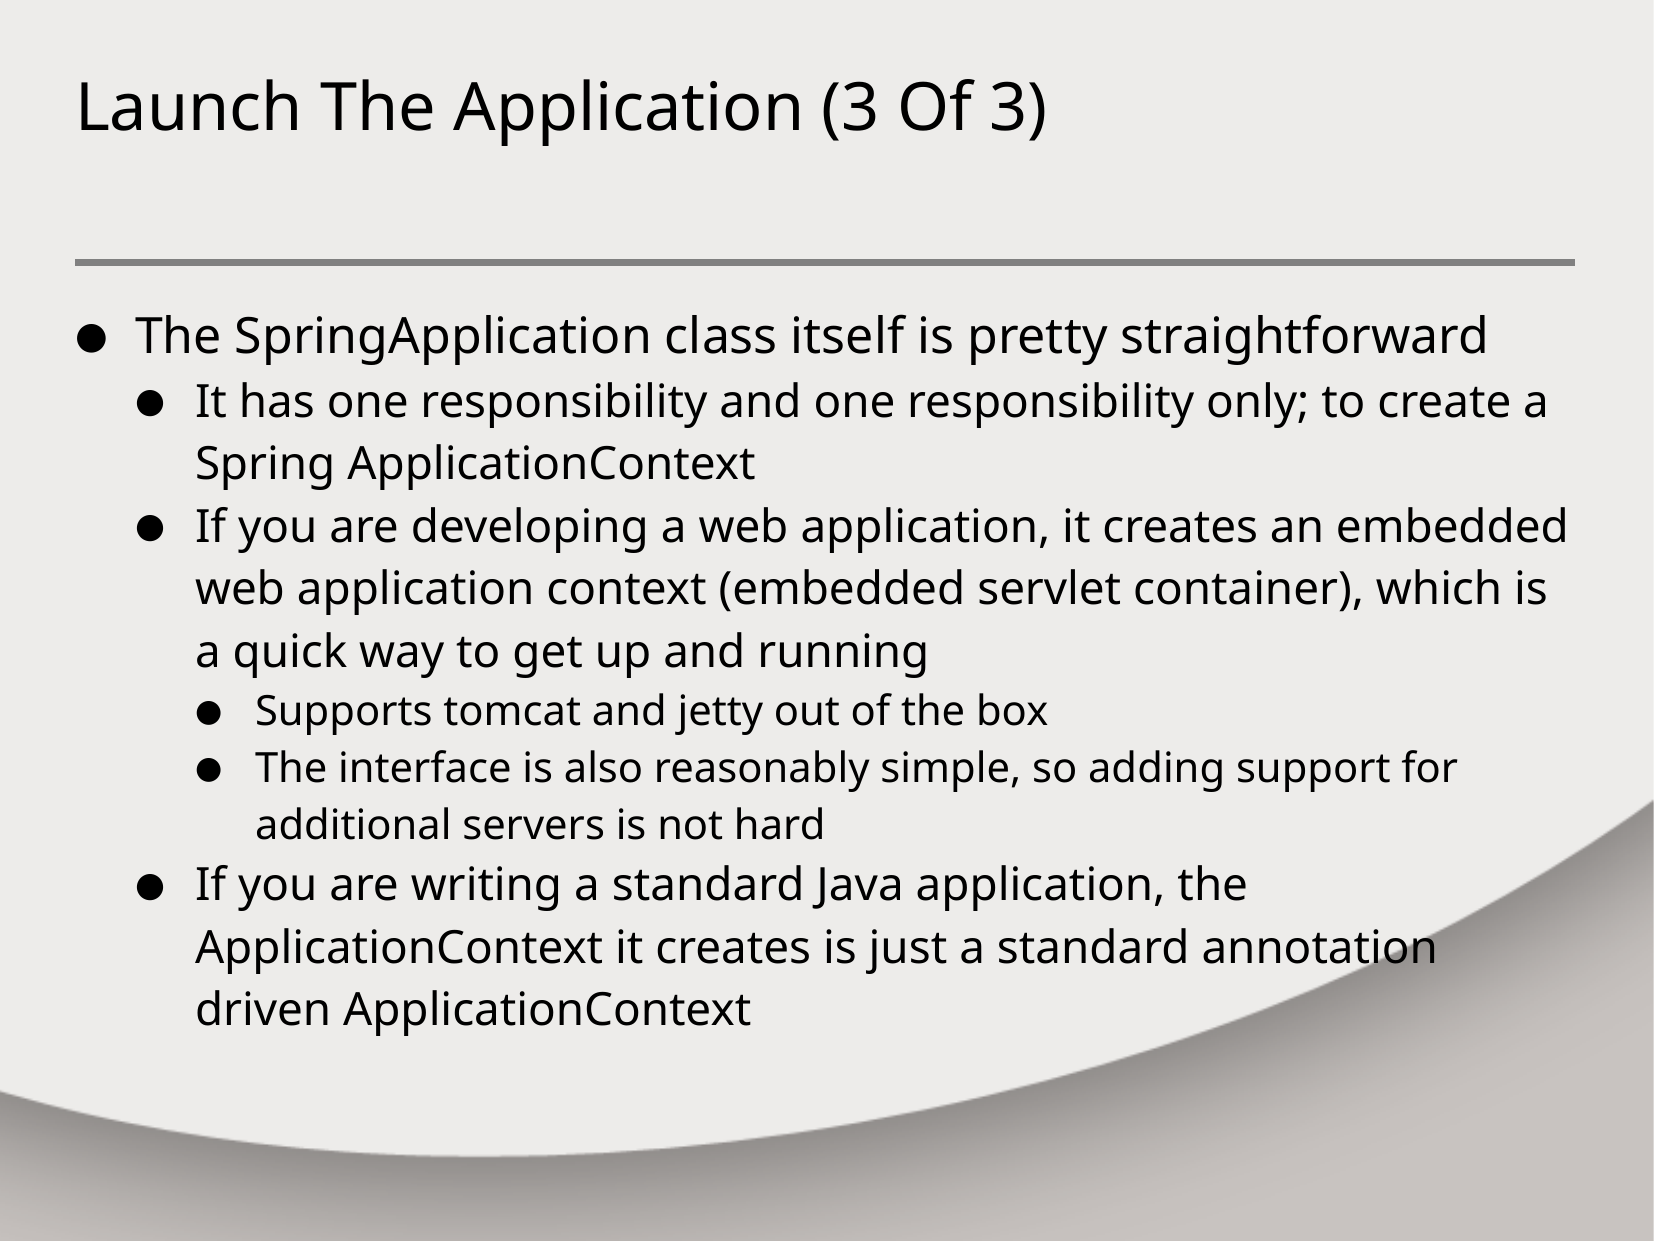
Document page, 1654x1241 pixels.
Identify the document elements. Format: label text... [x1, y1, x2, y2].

list The SpringApplication class itself is pretty straightforward It has one responsibility and one responsibility only; to create a Spring ApplicationContext If you are developing a web application, it creates an embedded web application context (embedded servlet container), which is a quick way to get up and running Supports tomcat and jetty out of the box The interface is also reasonably simple, so adding support for additional servers is not hard If you are writing a standard Java application, the ApplicationContext it creates is just a standard annotation driven ApplicationContext [75, 299, 1576, 1163]
title Launch The Application (3 Of 3) [75, 75, 1576, 226]
picture [0, 0, 1654, 1241]
